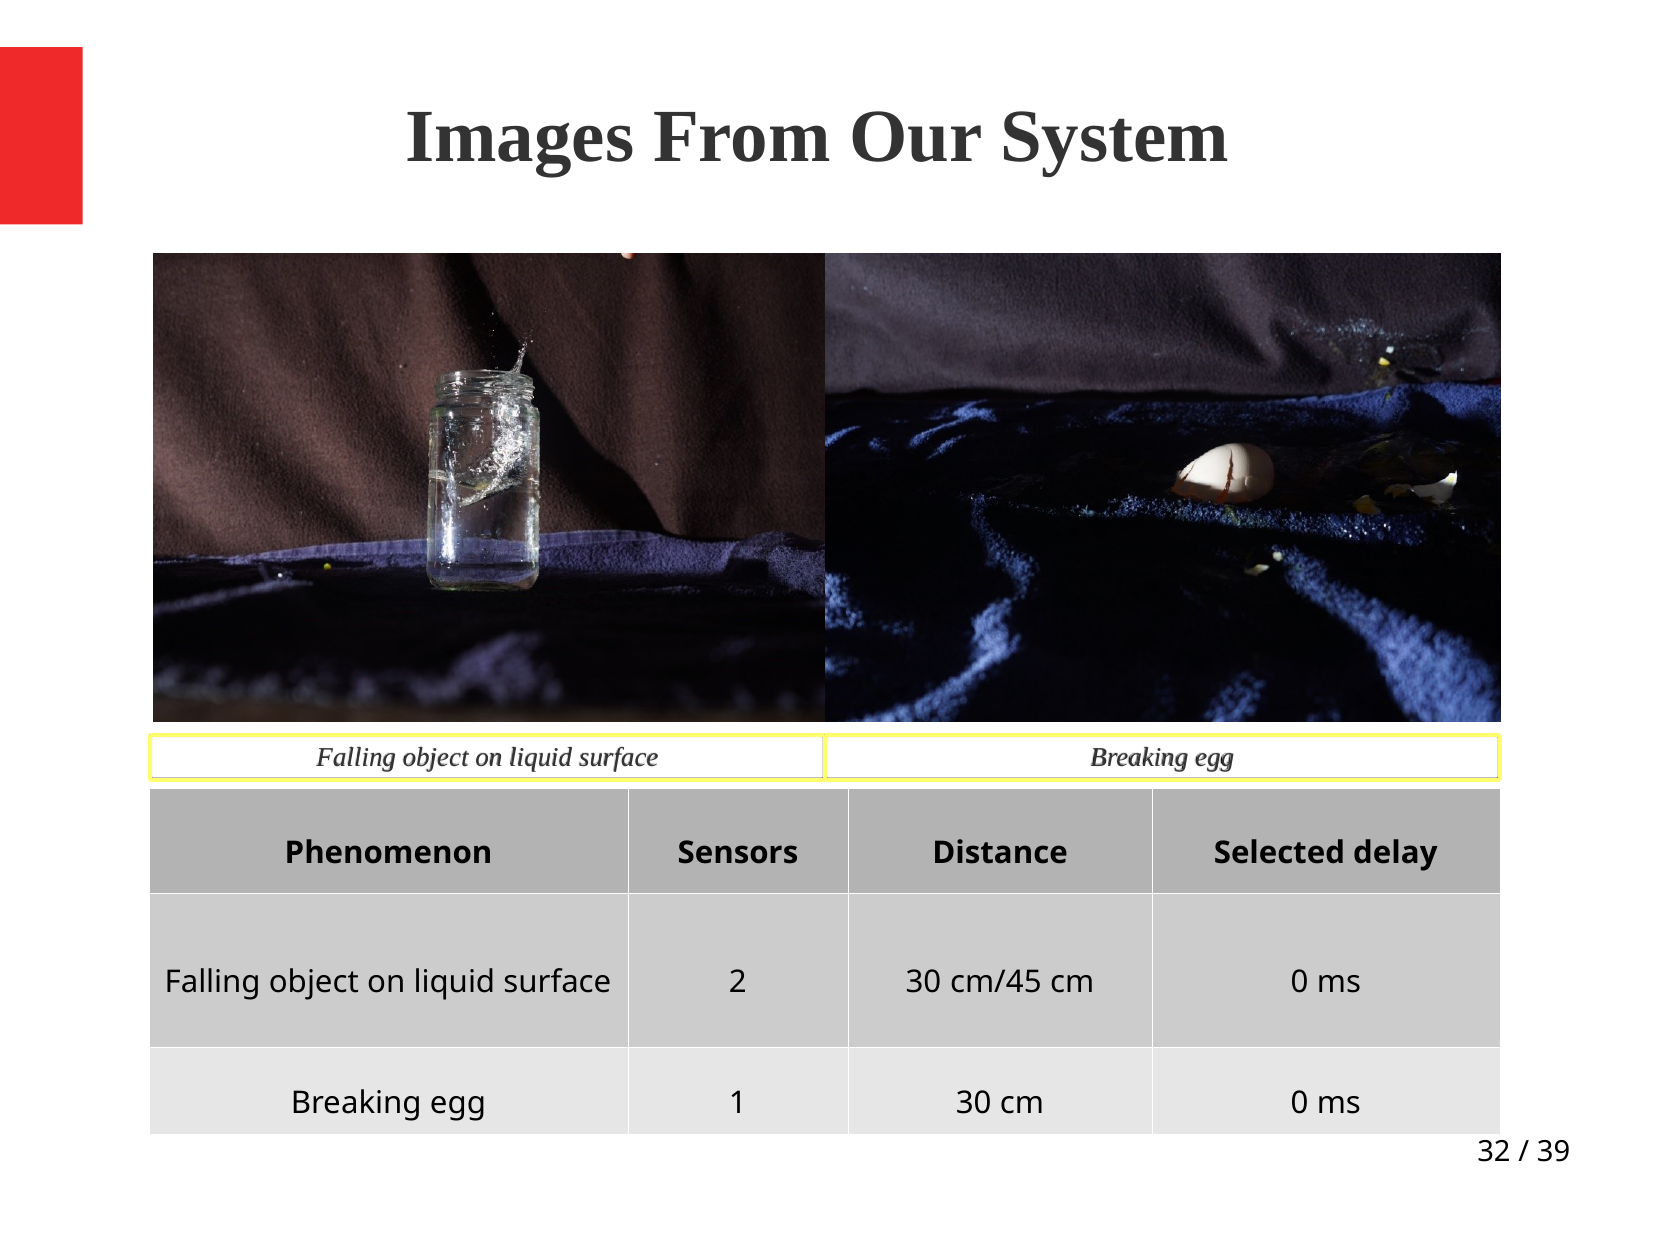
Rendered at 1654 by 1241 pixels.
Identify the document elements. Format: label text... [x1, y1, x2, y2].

list Falling object on liquid surface [150, 735, 823, 781]
table_cell 2 [629, 894, 848, 1047]
table_cell 0 ms [1153, 1048, 1500, 1134]
table_cell 30 cm [849, 1048, 1152, 1134]
picture [153, 253, 1501, 722]
title Images From Our System [135, 46, 1501, 226]
table_header Selected delay [1153, 789, 1500, 893]
table_header Distance [849, 789, 1152, 893]
table_cell Breaking egg [150, 1048, 628, 1134]
table_header Sensors [629, 789, 848, 893]
table_cell 0 ms [1153, 894, 1500, 1047]
table_cell Falling object on liquid surface [150, 894, 628, 1047]
table_header Phenomenon [150, 789, 628, 893]
table_cell 30 cm/45 cm [849, 894, 1152, 1047]
table_cell 1 [629, 1048, 848, 1134]
list Breaking egg [825, 735, 1501, 781]
